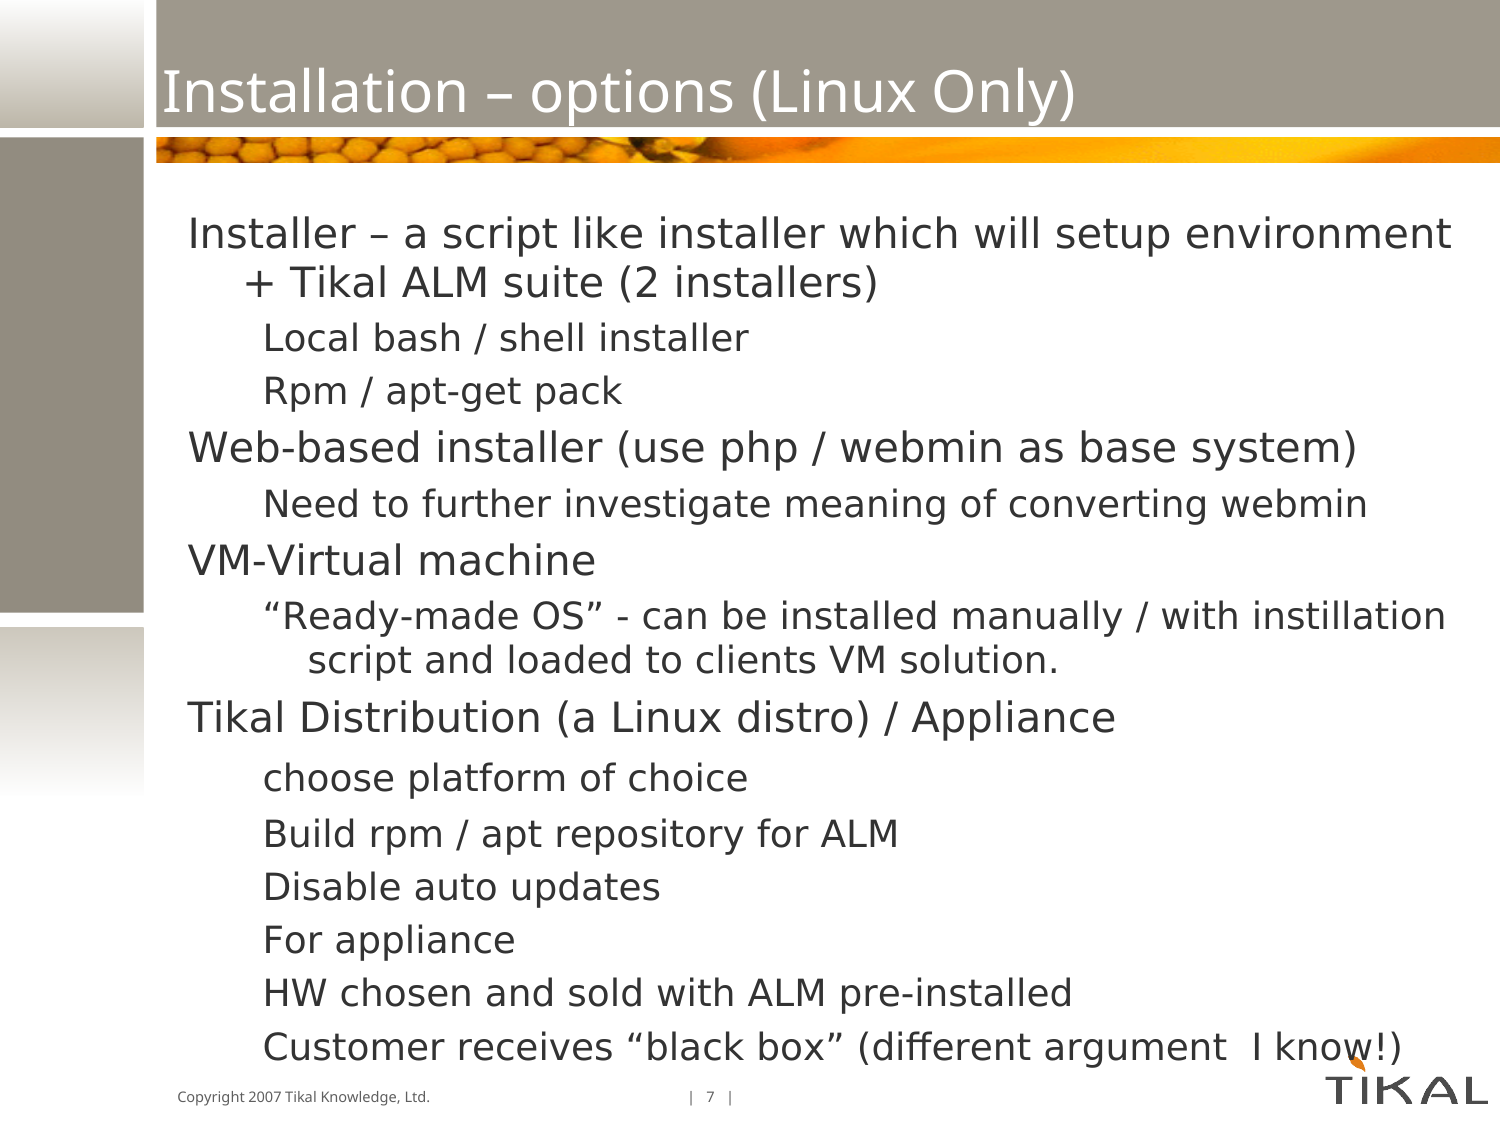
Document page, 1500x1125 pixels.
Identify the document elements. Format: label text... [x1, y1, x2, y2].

title Installation – options (Linux Only) [162, 26, 1449, 123]
list Installer – a script like installer which will setup environment + Tikal ALM suite (2 installers) Local bash / shell installer Rpm / apt-get pack Web-based installer (use php / webmin as base system) Need to further investigate meaning of converting webmin VM-Virtual machine “Ready-made OS” - can be installed manually / with instillation script and loaded to clients VM solution. Tikal Distribution (a Linux distro) / Appliance ‏choose platform of choice Build rpm / apt repository for ALM Disable auto updates For appliance HW chosen and sold with ALM pre-installed Customer receives “black box” (different argument I know!) [187, 149, 1499, 1062]
picture [156, 137, 1500, 163]
picture [1312, 1034, 1500, 1125]
